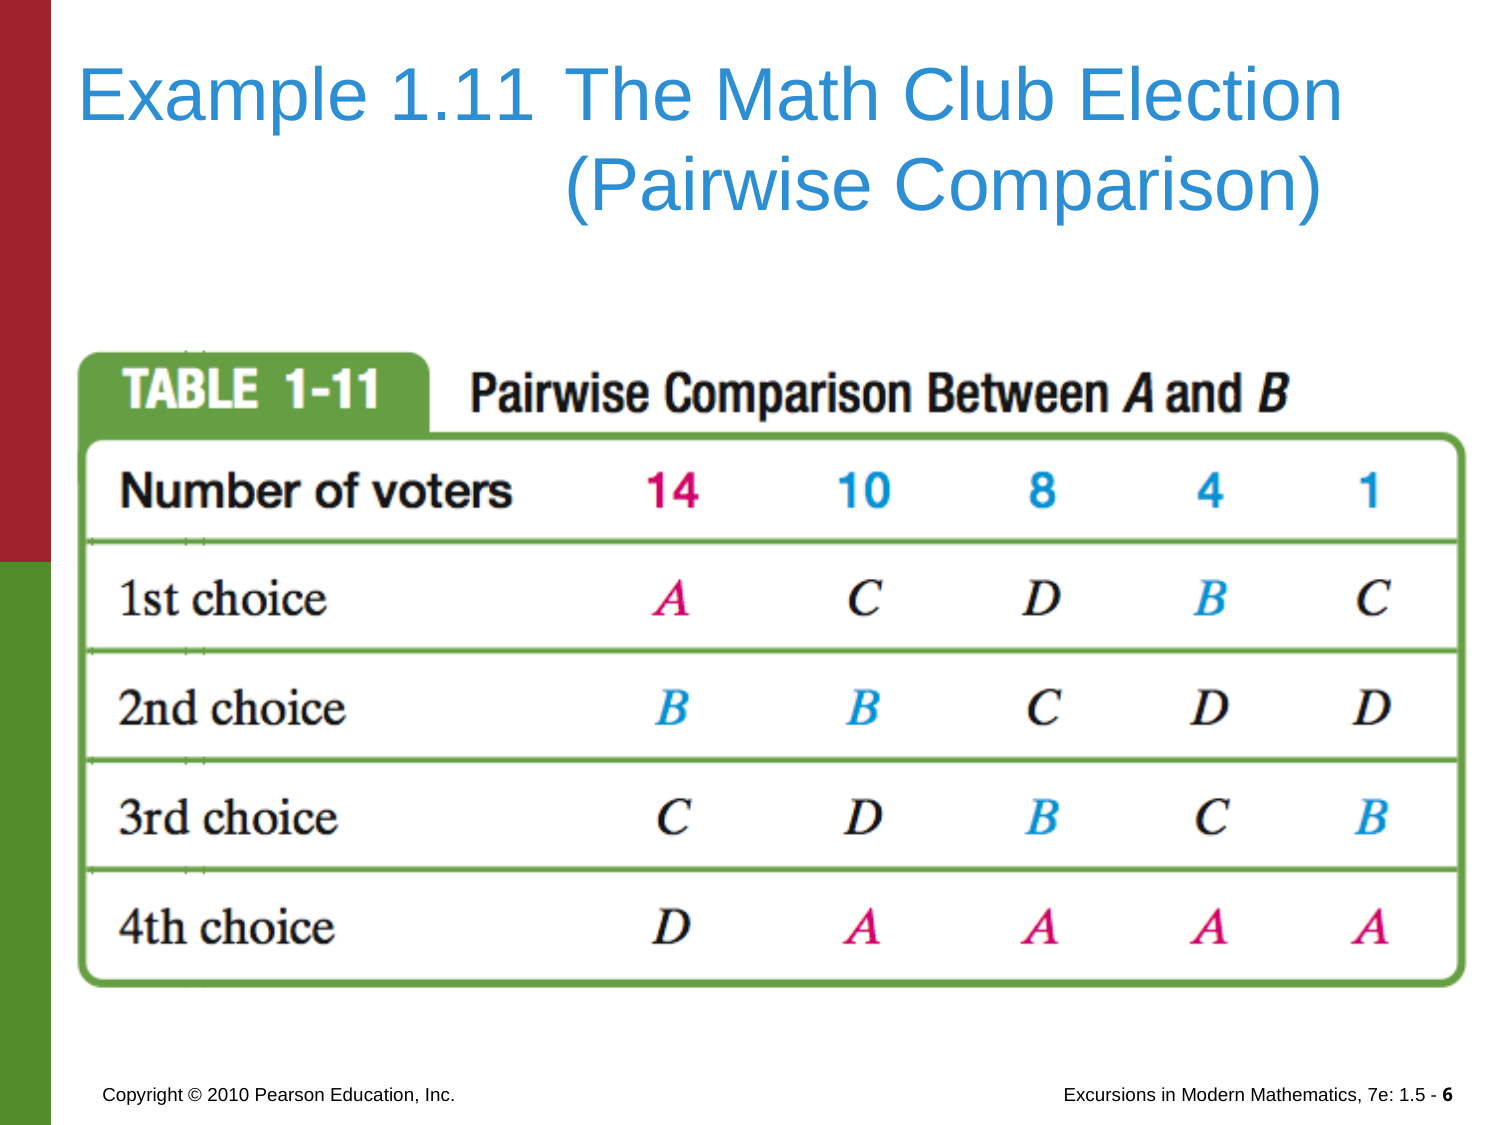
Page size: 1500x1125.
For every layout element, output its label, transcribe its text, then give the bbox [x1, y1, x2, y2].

picture [62, 335, 1481, 1000]
text_box Example 1.11 The Math Club Election (Pairwise Comparison) [62, 37, 1413, 233]
